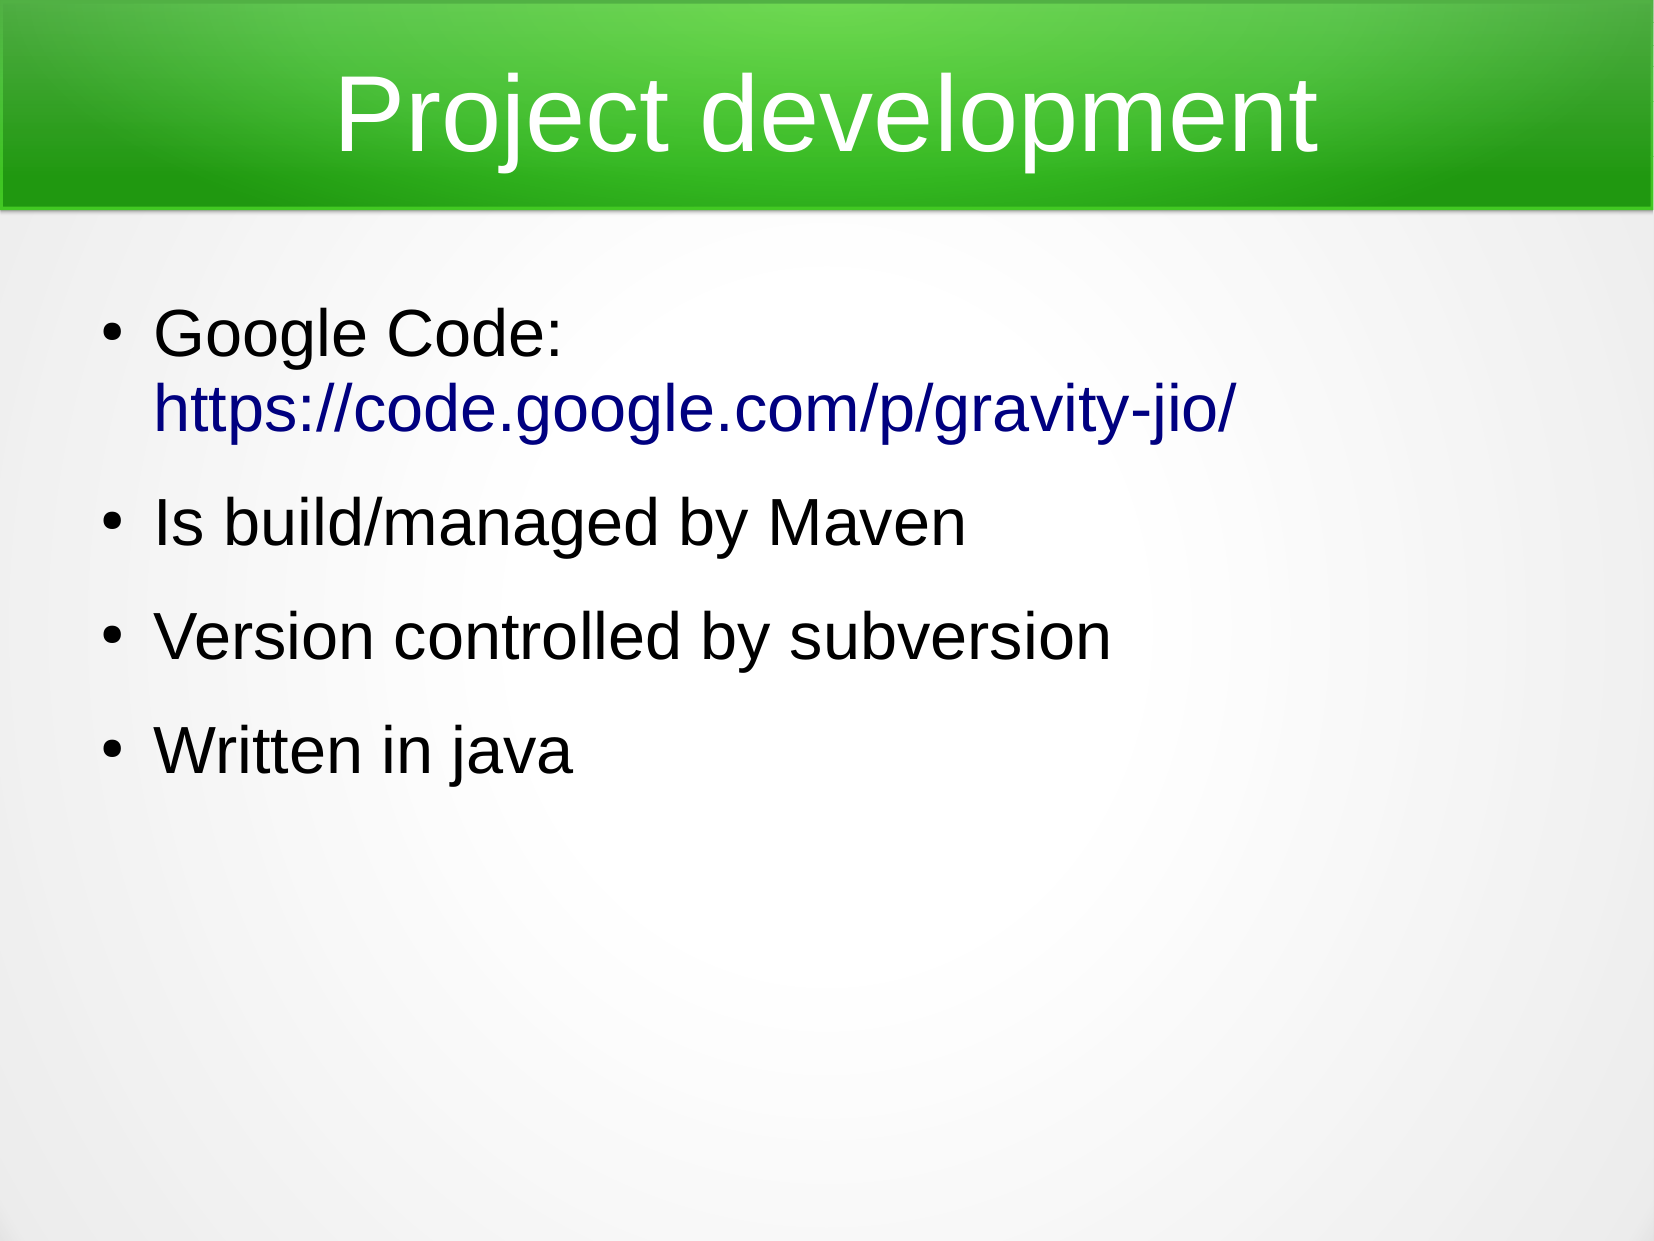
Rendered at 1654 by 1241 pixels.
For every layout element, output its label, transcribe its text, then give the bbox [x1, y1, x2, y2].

list Google Code: https://code.google.com/p/gravity-jio/ Is build/managed by Maven Version controlled by subversion Written in java [82, 296, 1538, 1016]
title Project development [82, 49, 1571, 179]
